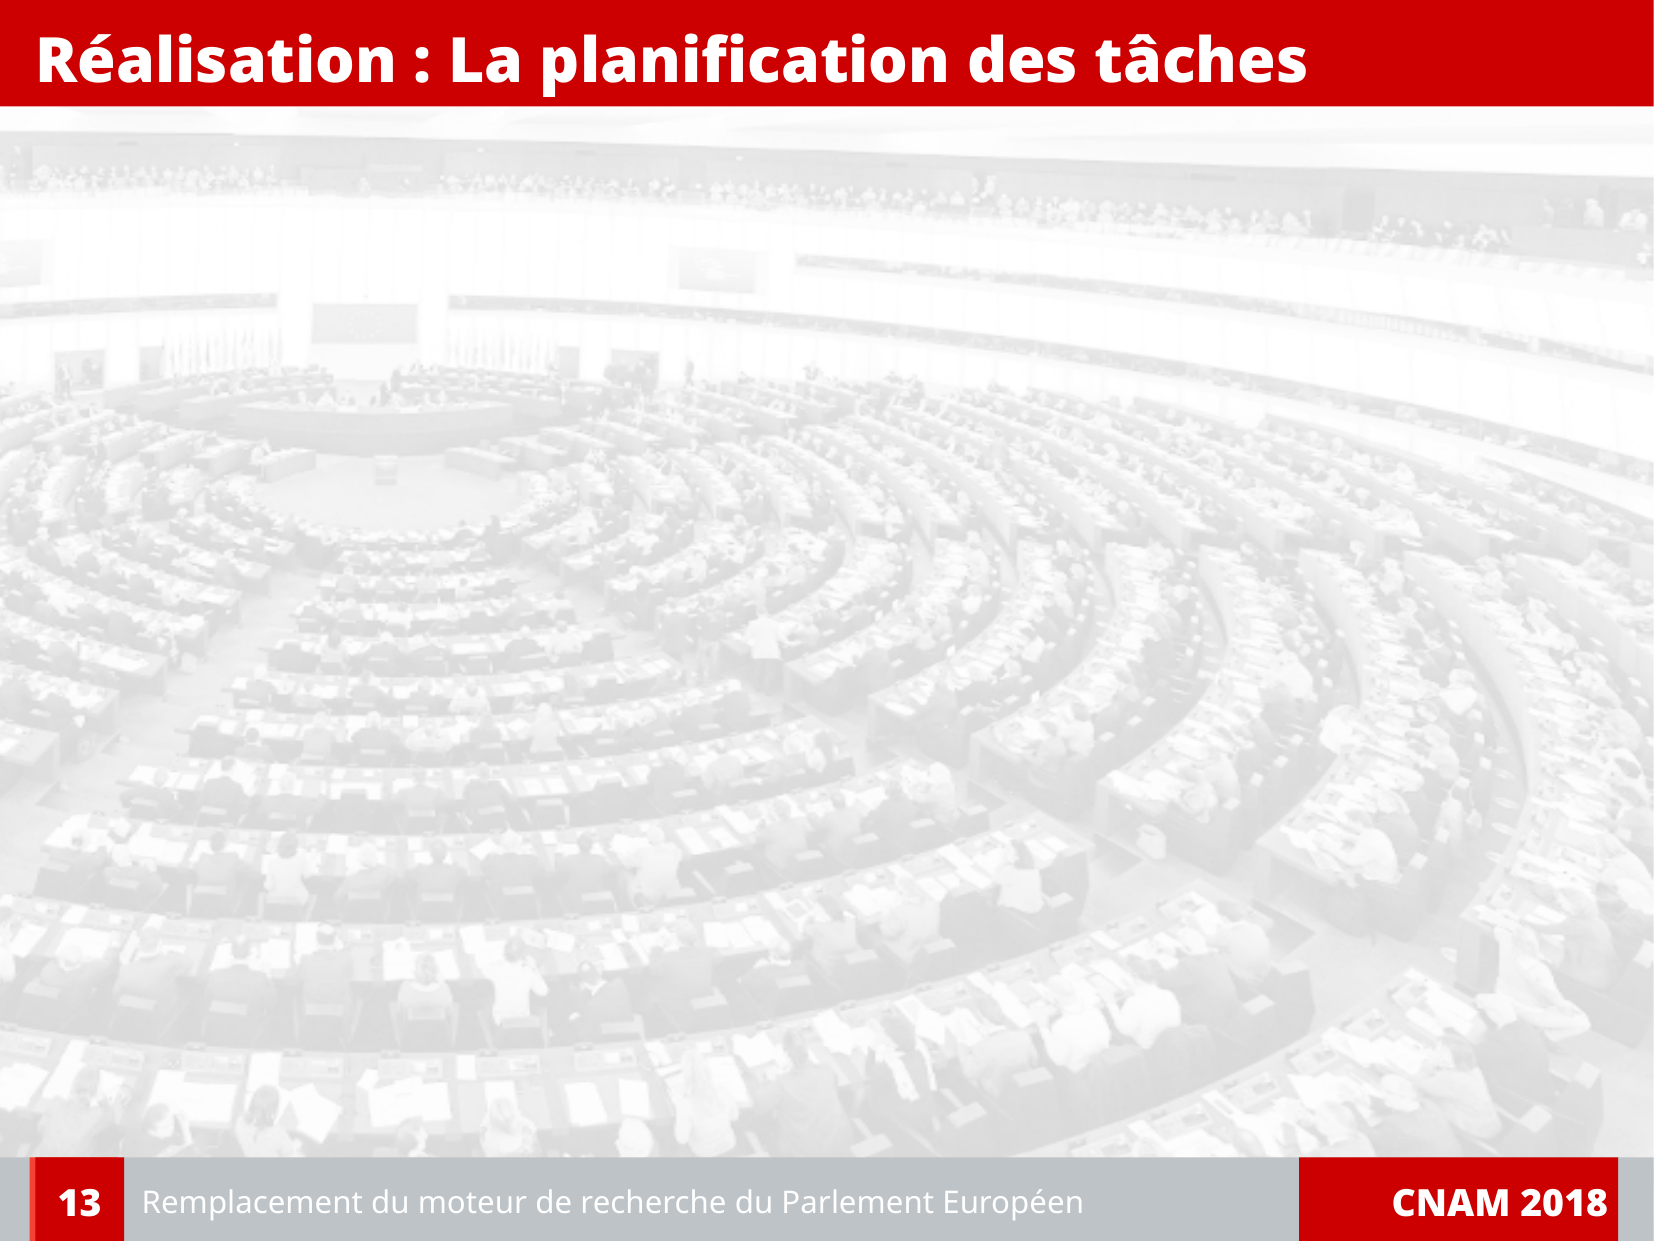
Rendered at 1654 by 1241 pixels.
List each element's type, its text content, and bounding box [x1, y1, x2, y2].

title Réalisation : La planification des tâches [35, 0, 1571, 101]
picture [0, 107, 1654, 1157]
